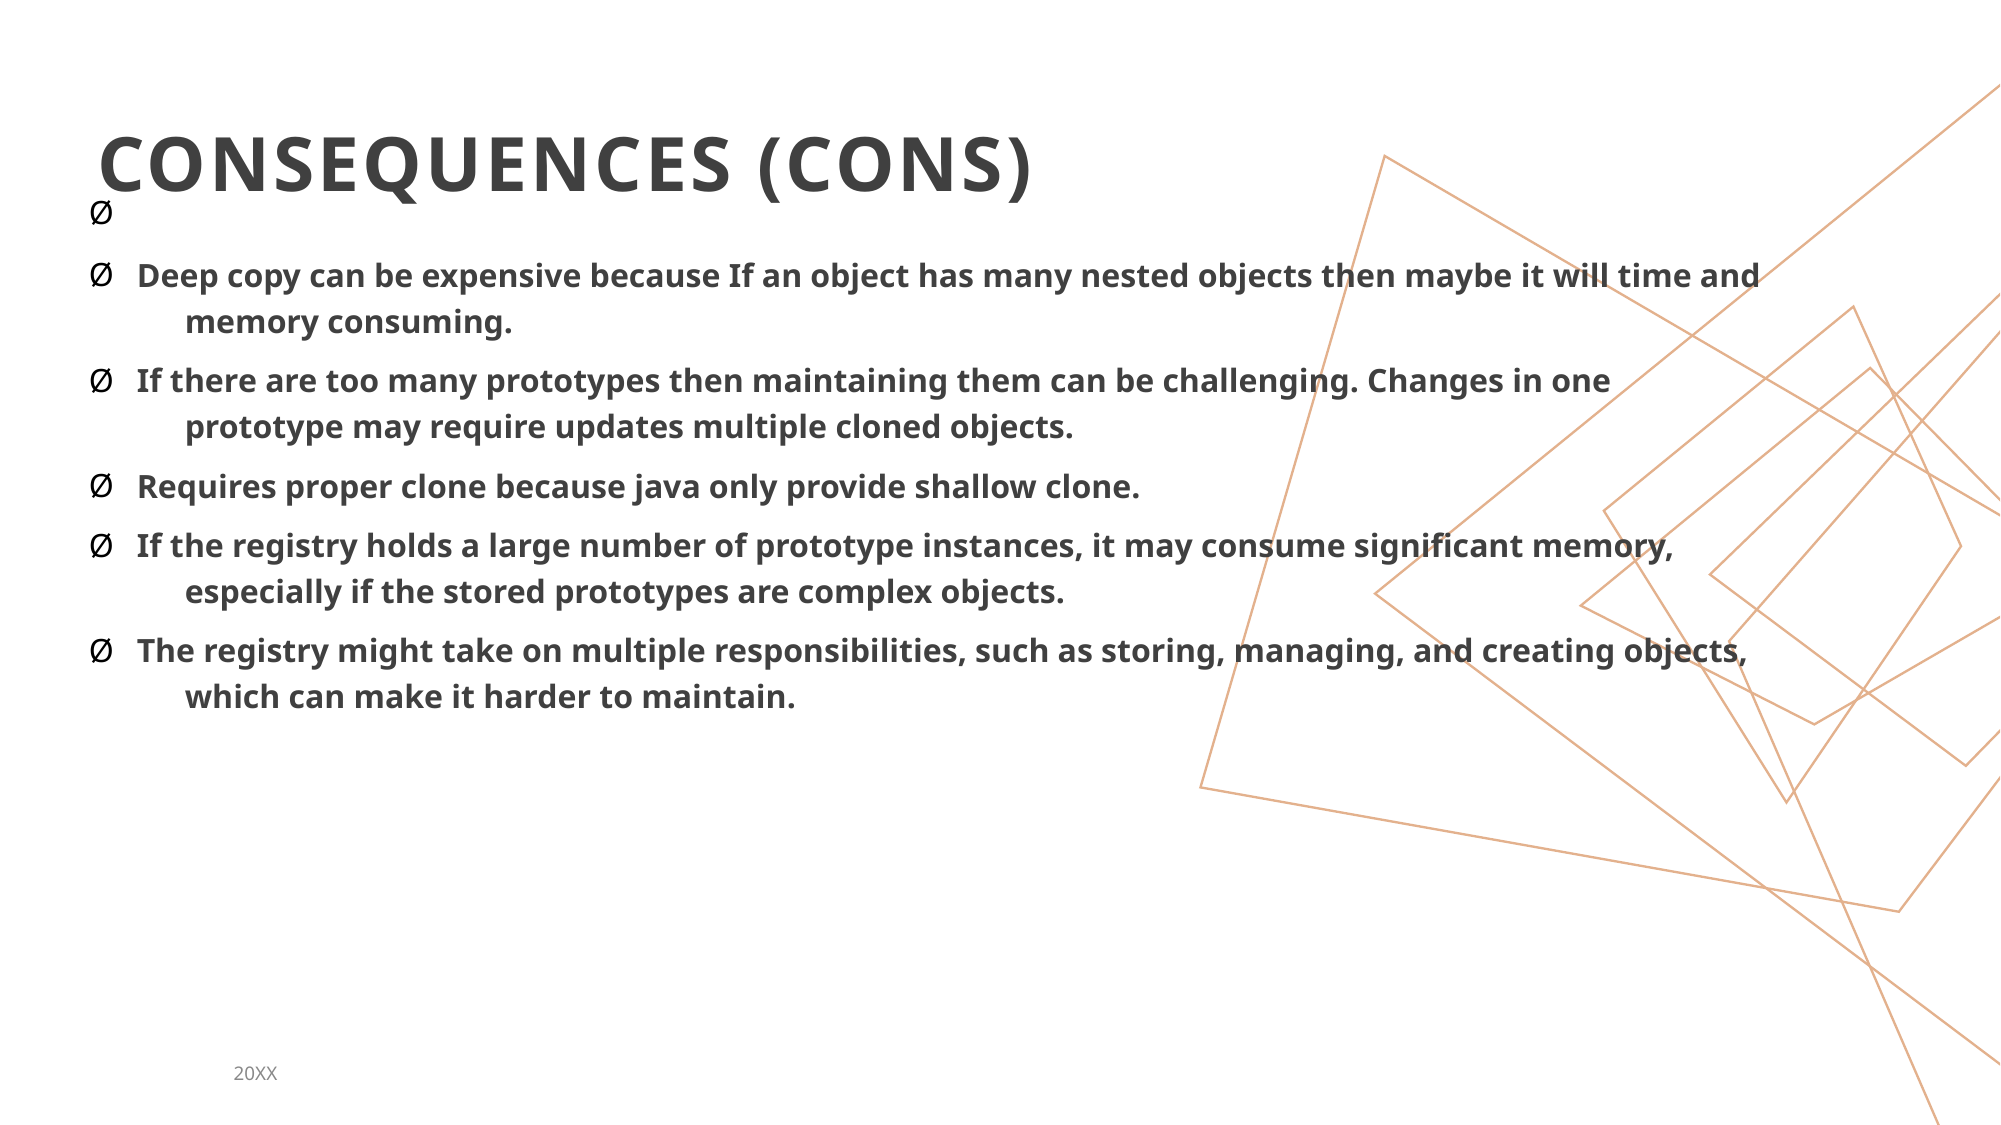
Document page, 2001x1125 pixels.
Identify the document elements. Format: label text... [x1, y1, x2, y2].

list Deep copy can be expensive because If an object has many nested objects then maybe it will time and memory consuming. If there are too many prototypes then maintaining them can be challenging. Changes in one prototype may require updates multiple cloned objects. Requires proper clone because java only provide shallow clone. If the registry holds a large number of prototype instances, it may consume significant memory, especially if the stored prototypes are complex objects. The registry might take on multiple responsibilities, such as storing, managing, and creating objects, which can make it harder to maintain. [73, 183, 1784, 726]
text_box 20XX [218, 1042, 381, 1103]
title Consequences (COns) [82, 0, 1291, 183]
